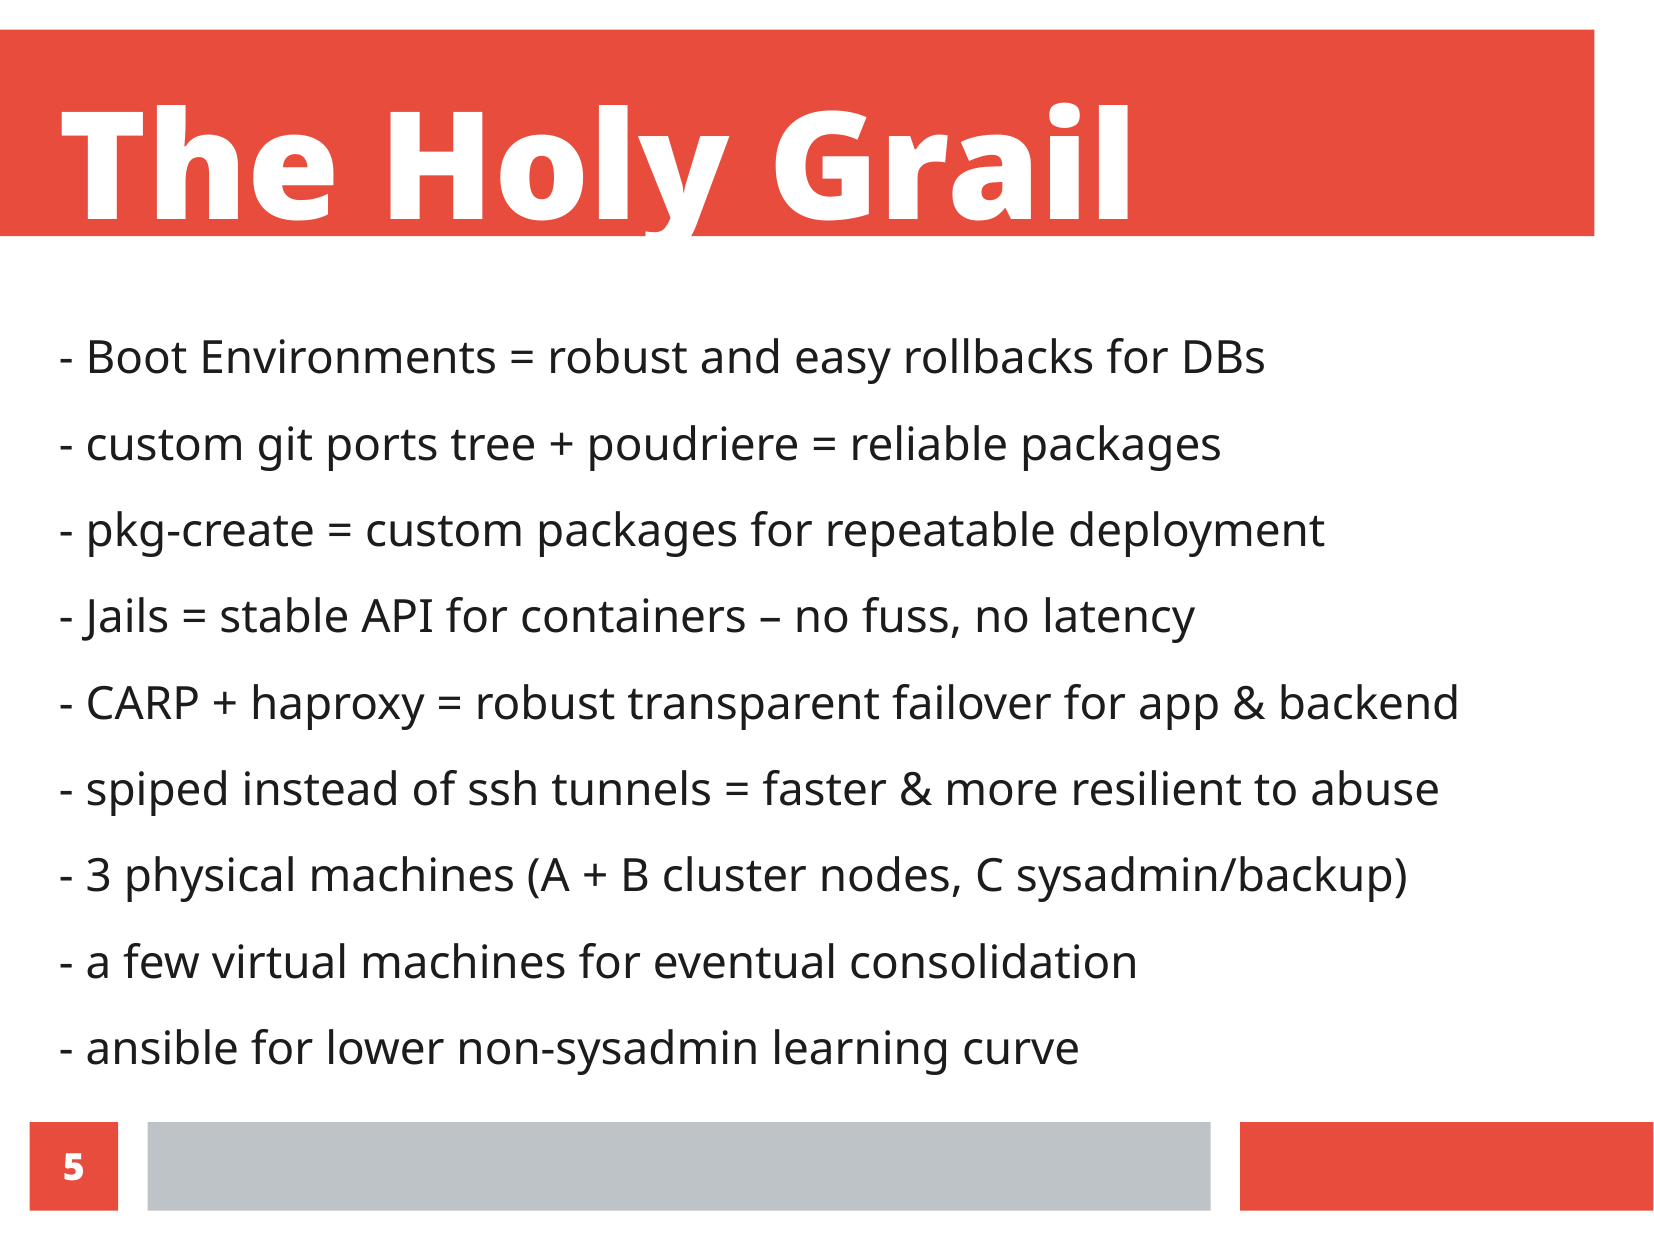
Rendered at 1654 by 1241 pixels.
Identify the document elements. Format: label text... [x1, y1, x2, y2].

title The Holy Grail [59, 59, 1595, 207]
list - Boot Environments = robust and easy rollbacks for DBs - custom git ports tree + poudriere = reliable packages - pkg-create = custom packages for repeatable deployment - Jails = stable API for containers – no fuss, no latency - CARP + haproxy = robust transparent failover for app & backend - spiped instead of ssh tunnels = faster & more resilient to abuse - 3 physical machines (A + B cluster nodes, C sysadmin/backup) - a few virtual machines for eventual consolidation - ansible for lower non-sysadmin learning curve [59, 324, 1565, 1093]
